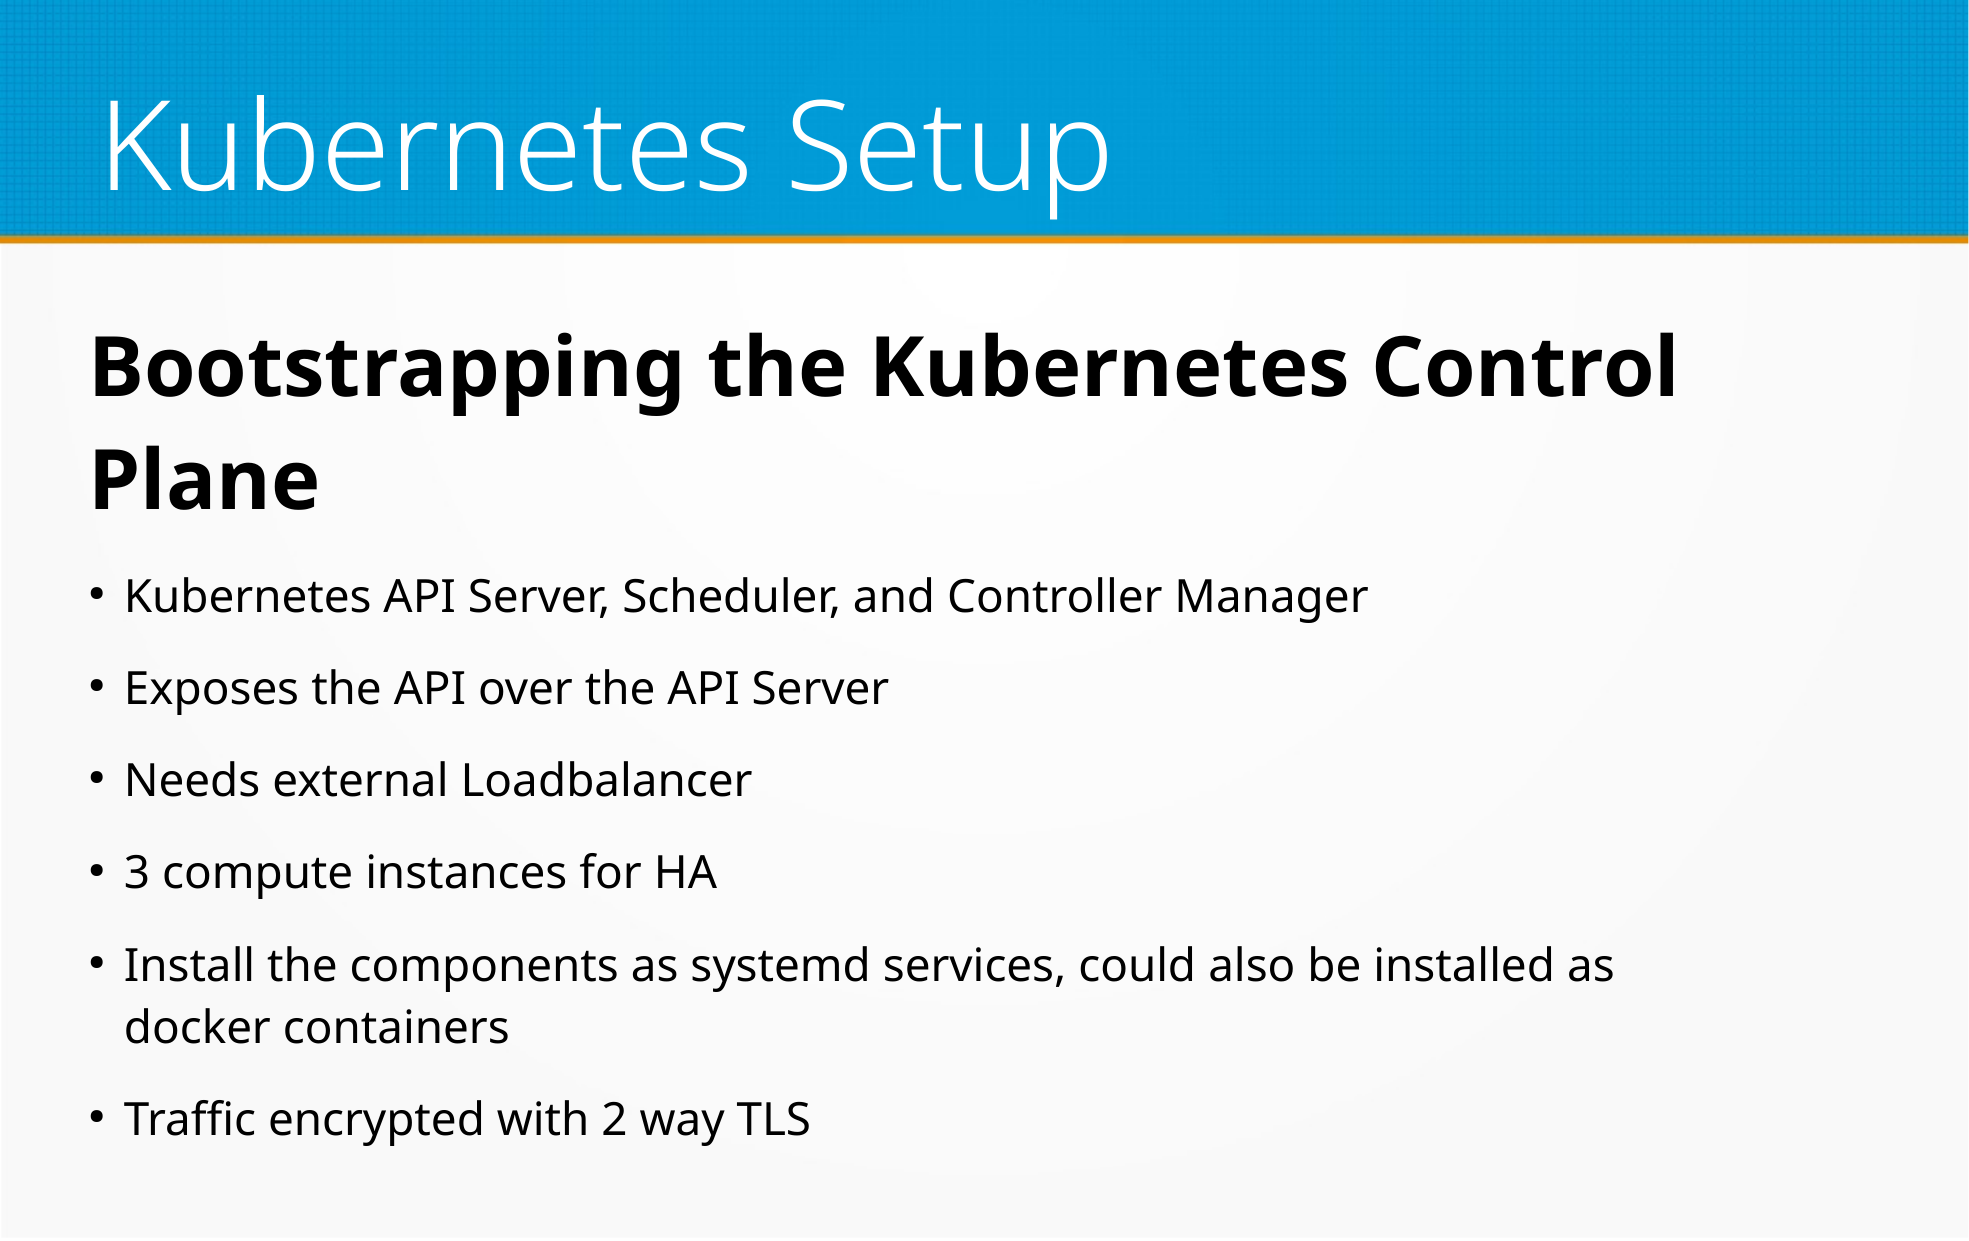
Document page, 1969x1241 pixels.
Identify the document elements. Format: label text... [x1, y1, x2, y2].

picture [0, 233, 1969, 1241]
text_box Bootstrapping the Kubernetes Control Plane Kubernetes API Server, Scheduler, and Controller Manager Exposes the API over the API Server Needs external Loadbalancer 3 compute instances for HA Install the components as systemd services, could also be installed as docker containers Traffic encrypted with 2 way TLS [82, 293, 1772, 1163]
title Kubernetes Setup [98, 19, 1870, 227]
